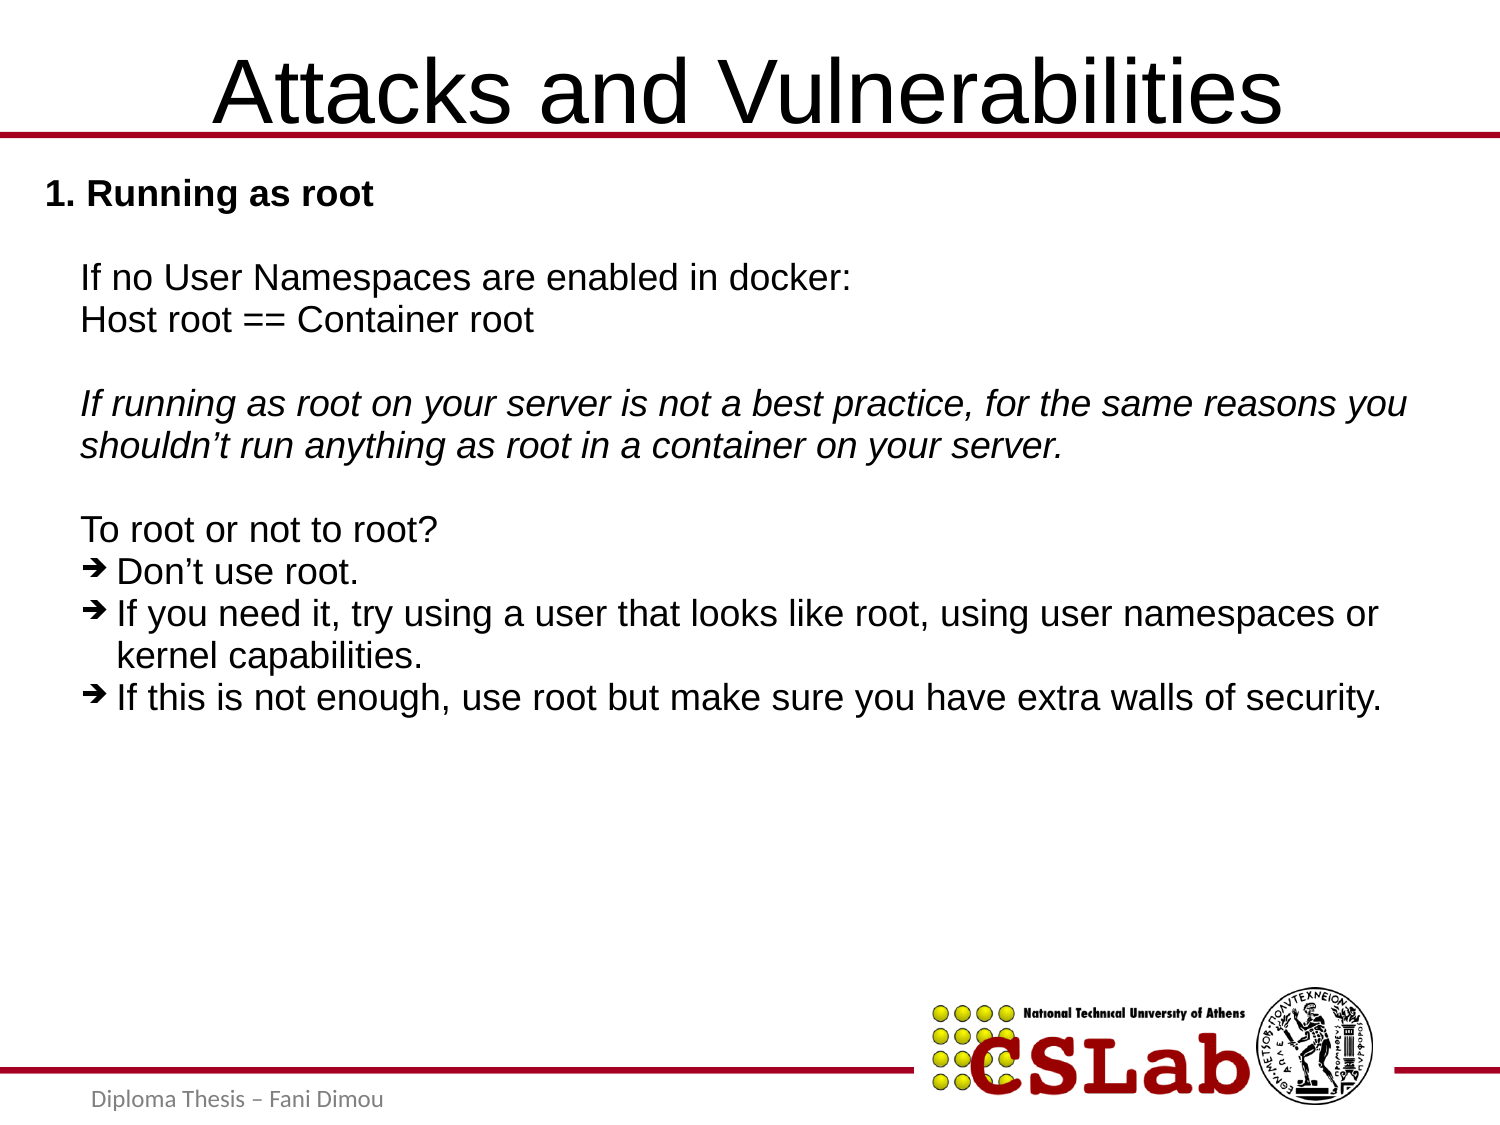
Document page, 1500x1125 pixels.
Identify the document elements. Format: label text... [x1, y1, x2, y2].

text_box 1. Running as root If no User Namespaces are enabled in docker: Host root == Container root If running as root on your server is not a best practice, for the same reasons you shouldn’t run anything as root in a container on your server. To root or not to root? Don’t use root. If you need it, try using a user that looks like root, using user namespaces or kernel capabilities. If this is not enough, use root but make sure you have extra walls of security. [30, 164, 1471, 780]
picture [925, 987, 1373, 1105]
text_box Attacks and Vulnerabilities [74, 0, 1425, 164]
